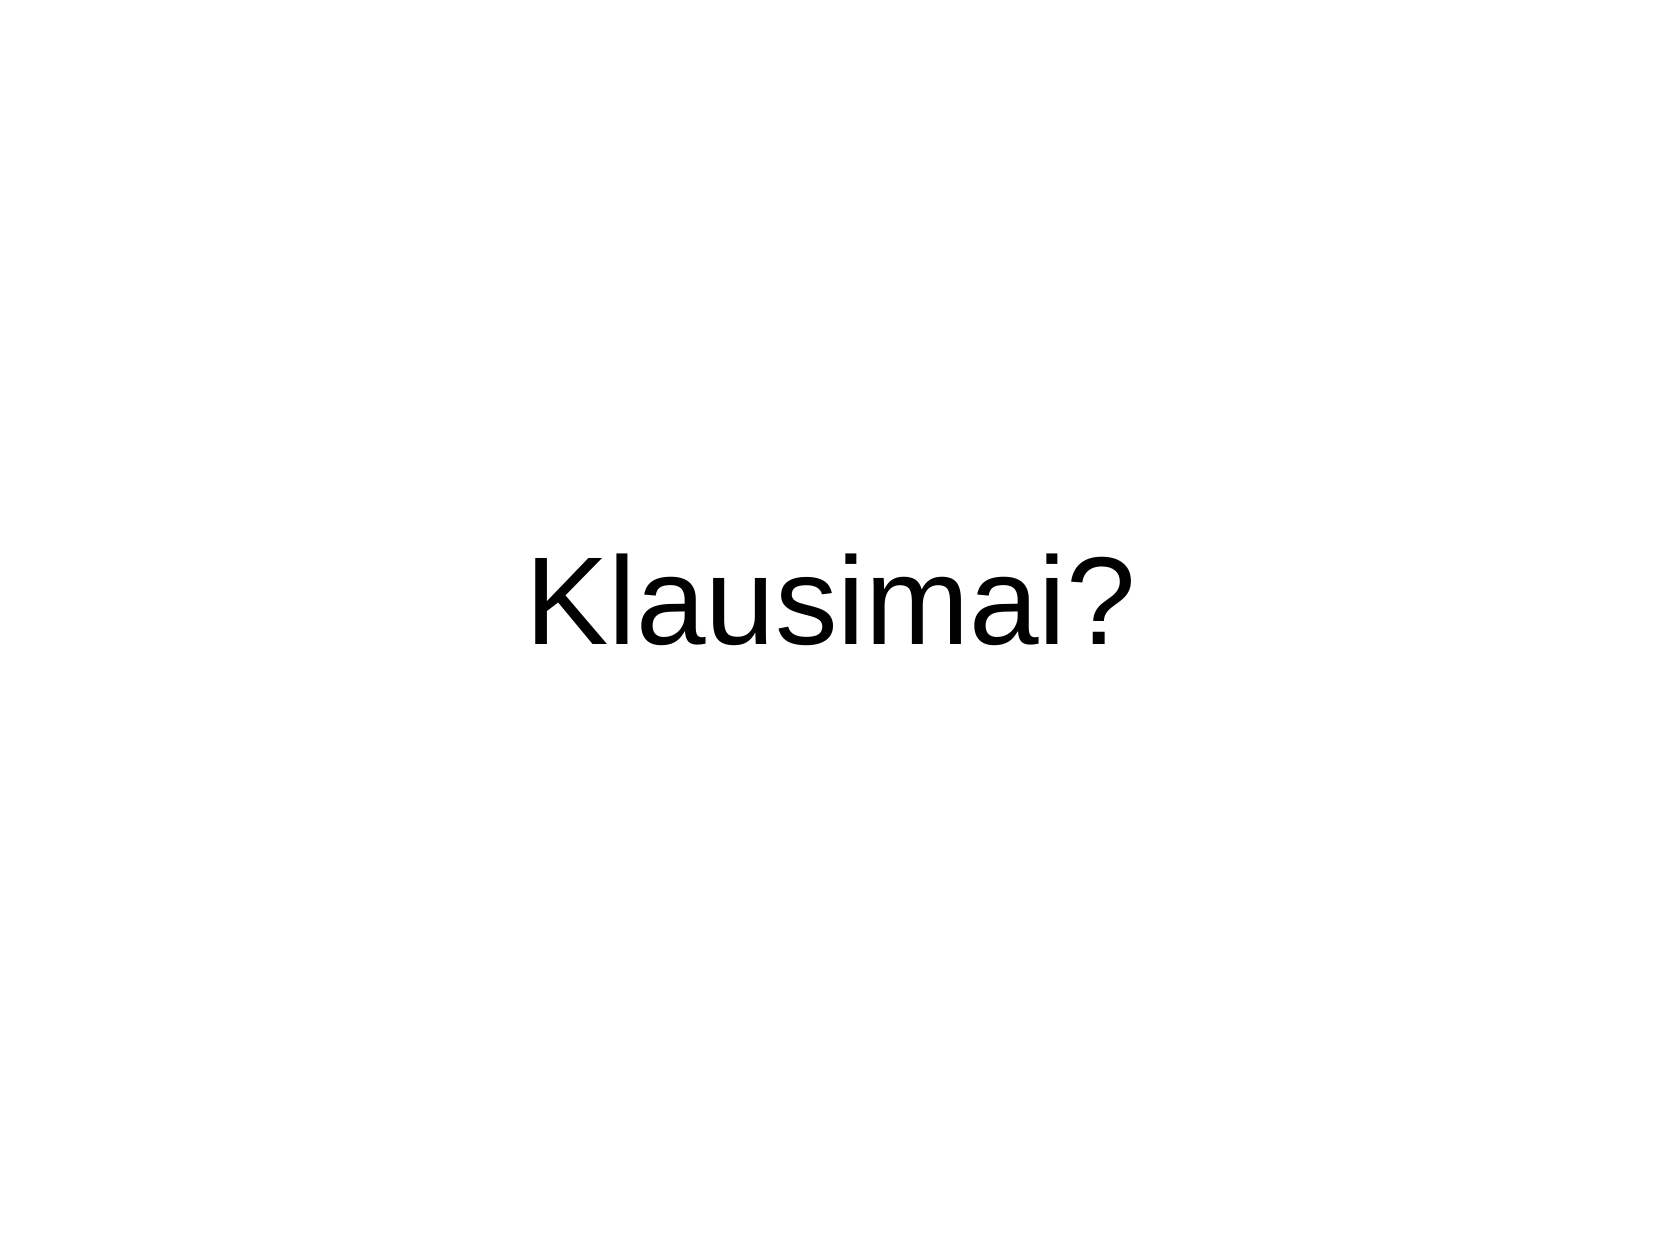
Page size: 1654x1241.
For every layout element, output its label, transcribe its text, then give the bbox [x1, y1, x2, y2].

title Klausimai? [86, 497, 1576, 706]
